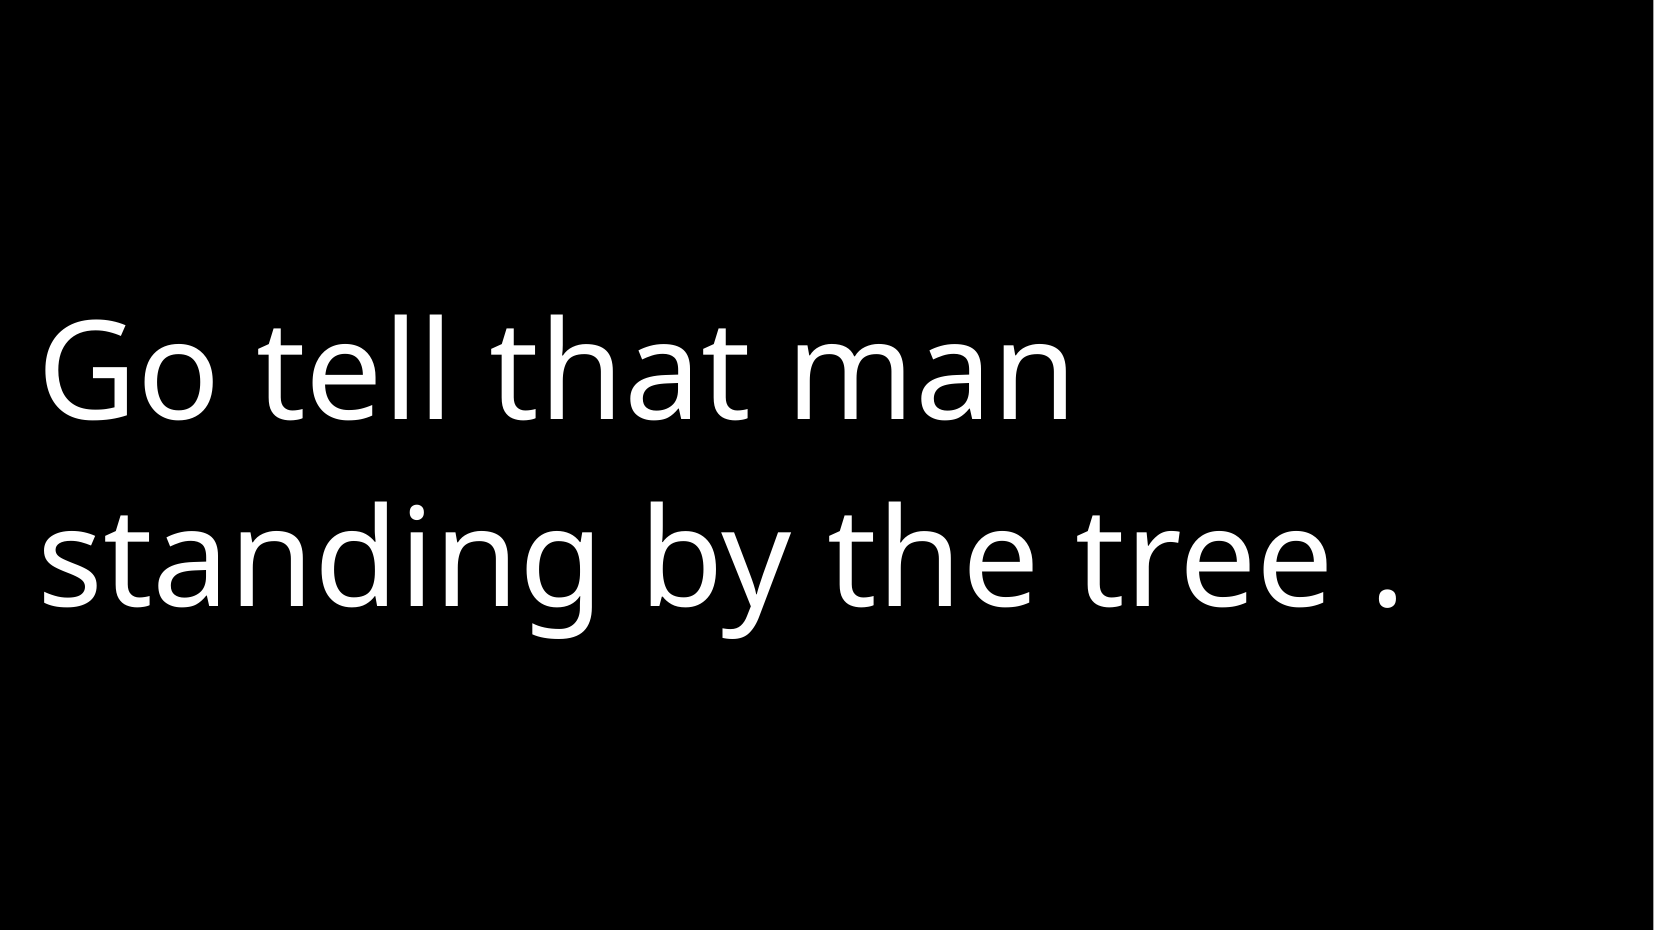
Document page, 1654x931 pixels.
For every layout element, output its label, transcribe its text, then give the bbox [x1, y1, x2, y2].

title Go tell that man standing by the tree . [37, 19, 1612, 900]
